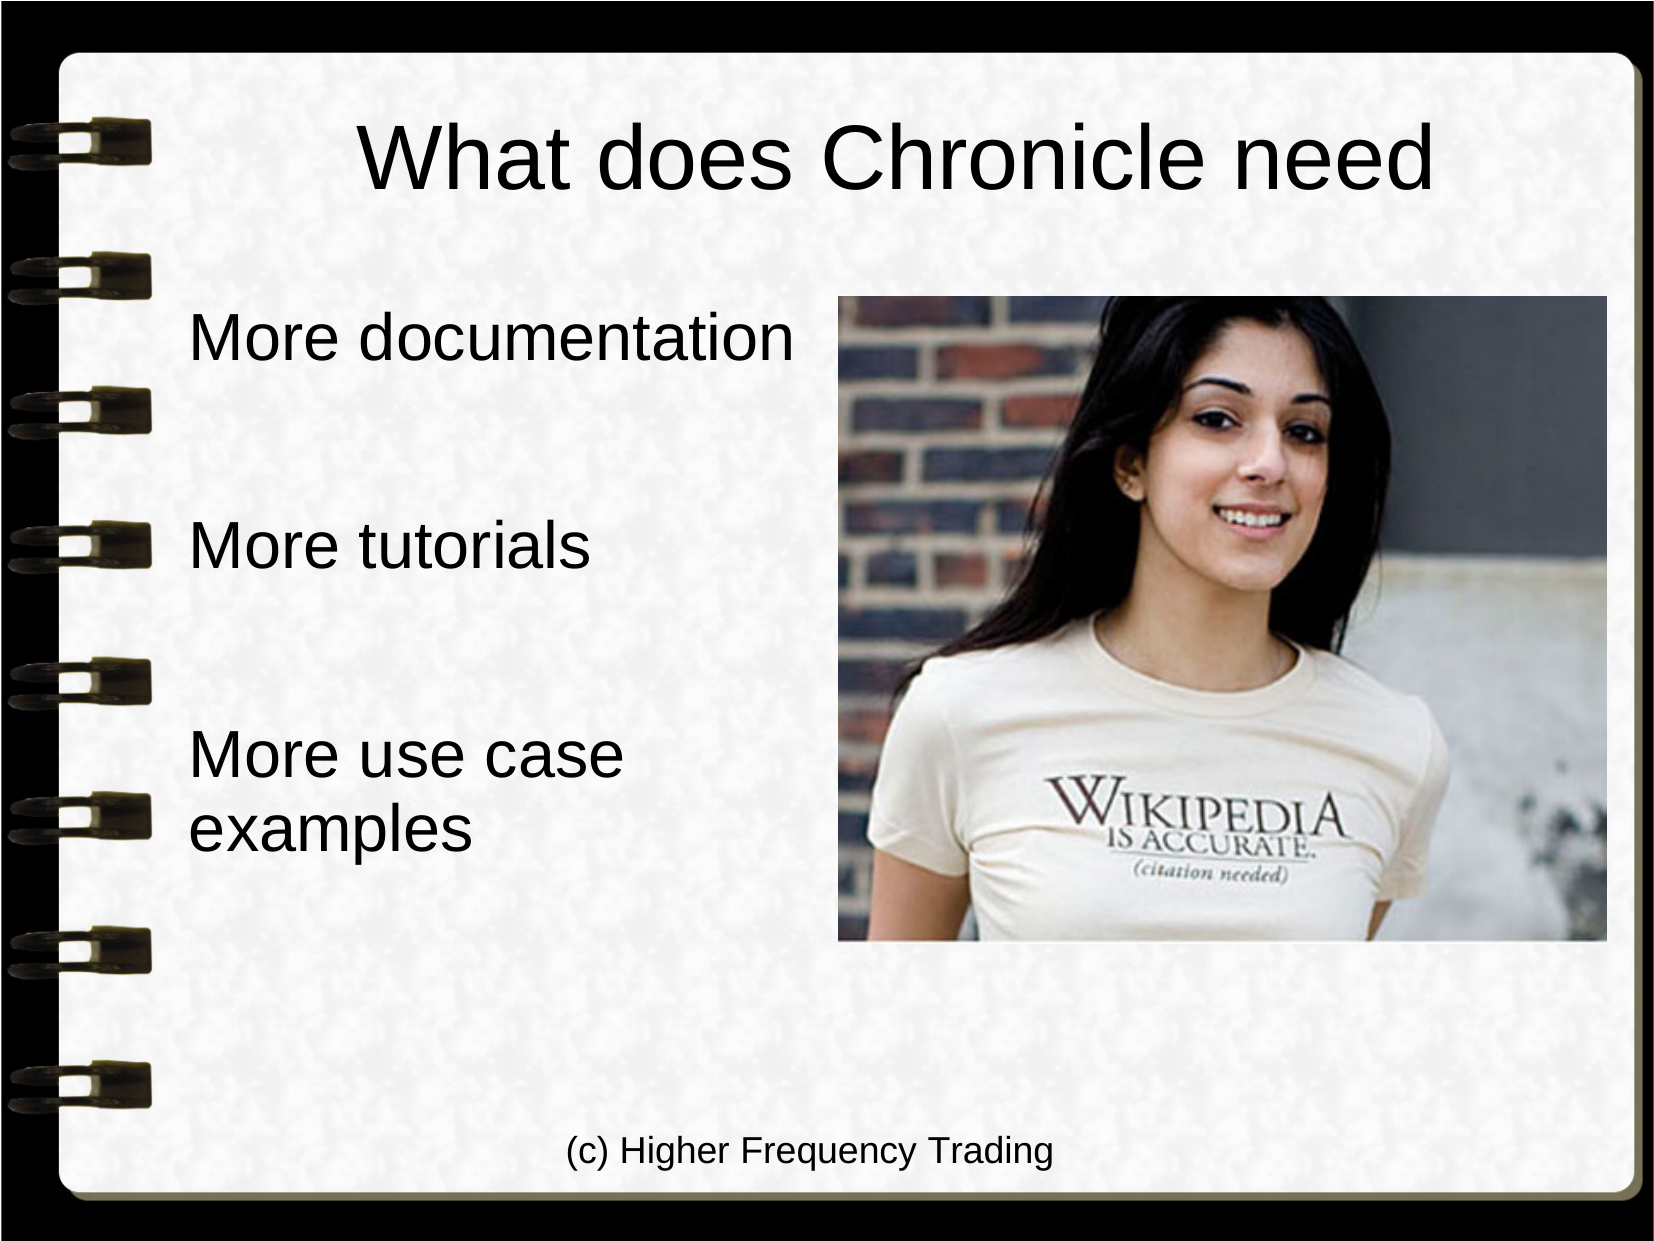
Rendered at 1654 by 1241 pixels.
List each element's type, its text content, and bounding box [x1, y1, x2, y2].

picture [1, 1, 1654, 1241]
list More documentation More tutorials More use case examples [188, 296, 861, 1016]
title What does Chronicle need [153, 52, 1641, 260]
